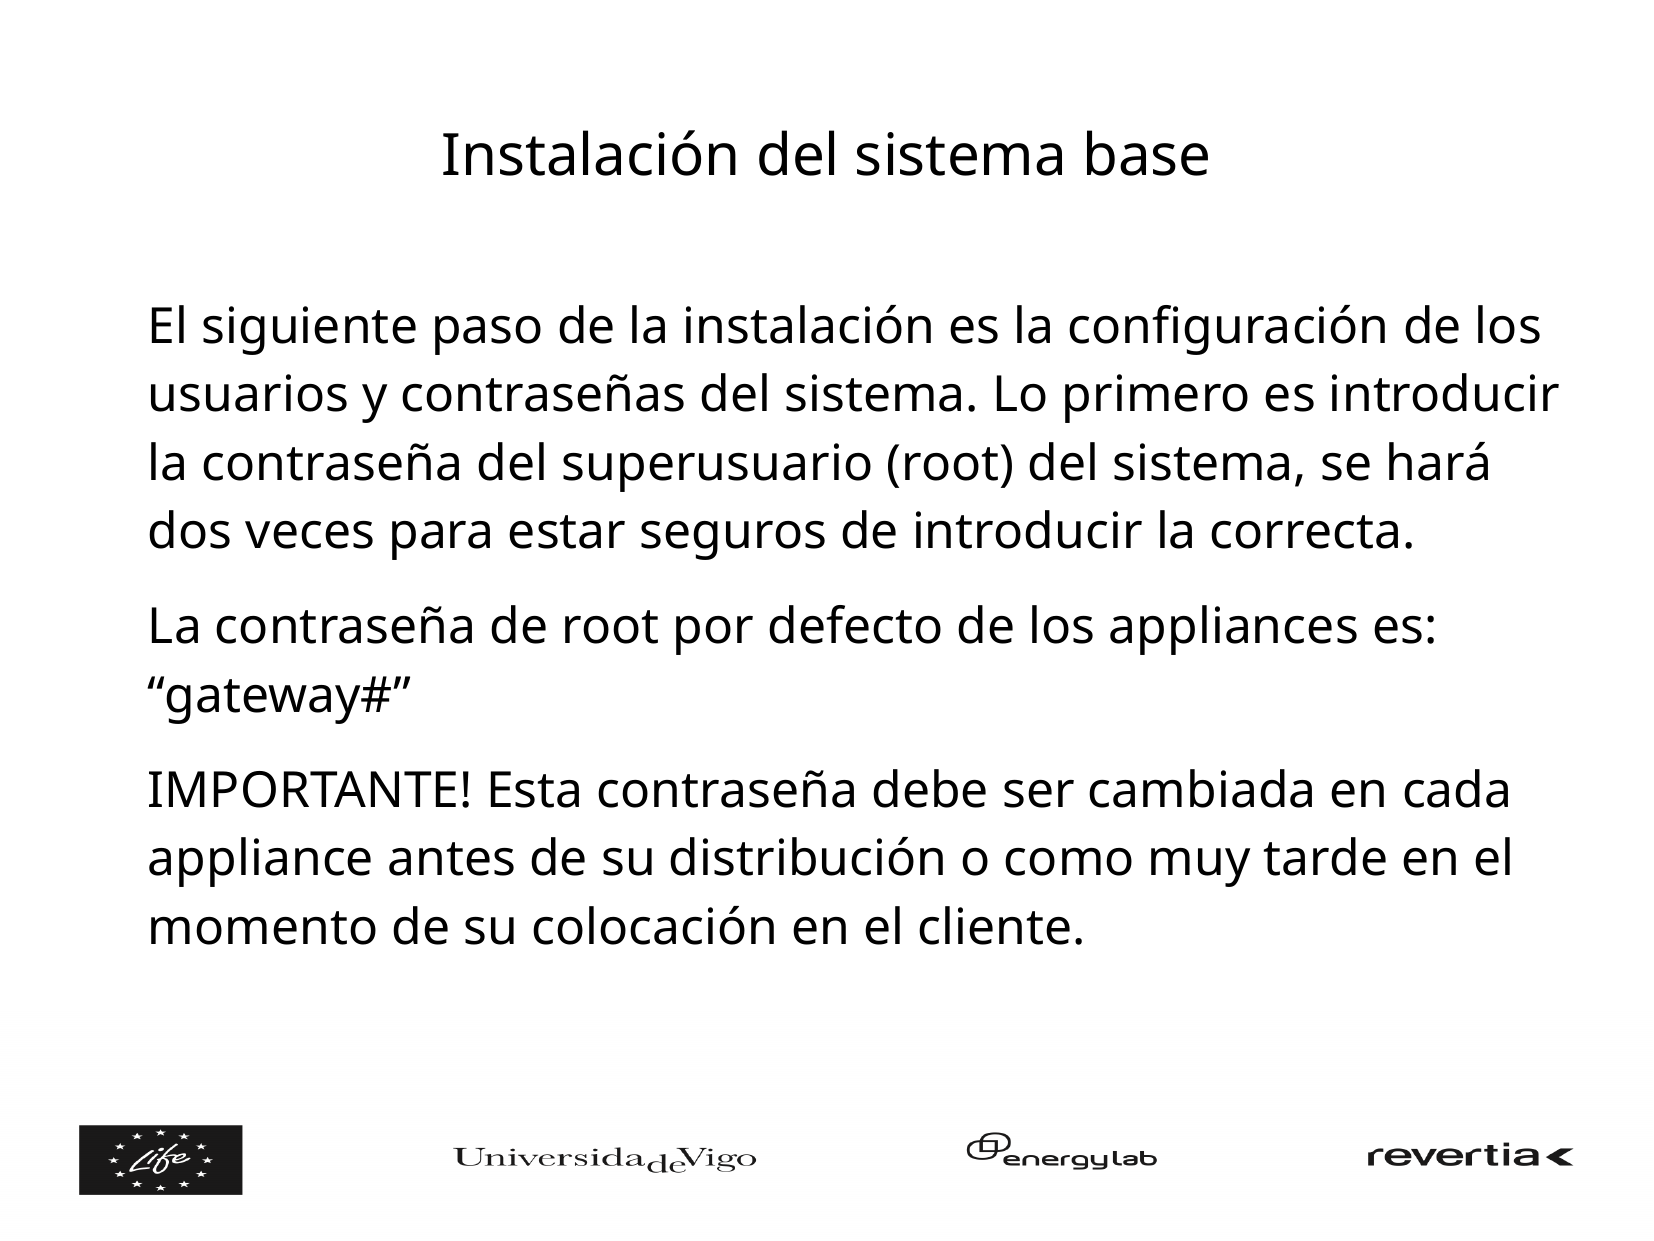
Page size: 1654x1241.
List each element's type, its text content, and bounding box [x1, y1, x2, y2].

list El siguiente paso de la instalación es la configuración de los usuarios y contraseñas del sistema. Lo primero es introducir la contraseña del superusuario (root) del sistema, se hará dos veces para estar seguros de introducir la correcta. La contraseña de root por defecto de los appliances es: “gateway#” IMPORTANTE! Esta contraseña debe ser cambiada en cada appliance antes de su distribución o como muy tarde en el momento de su colocación en el cliente. [82, 290, 1571, 1010]
title Instalación del sistema base [82, 49, 1571, 257]
picture [0, 1009, 1654, 1241]
